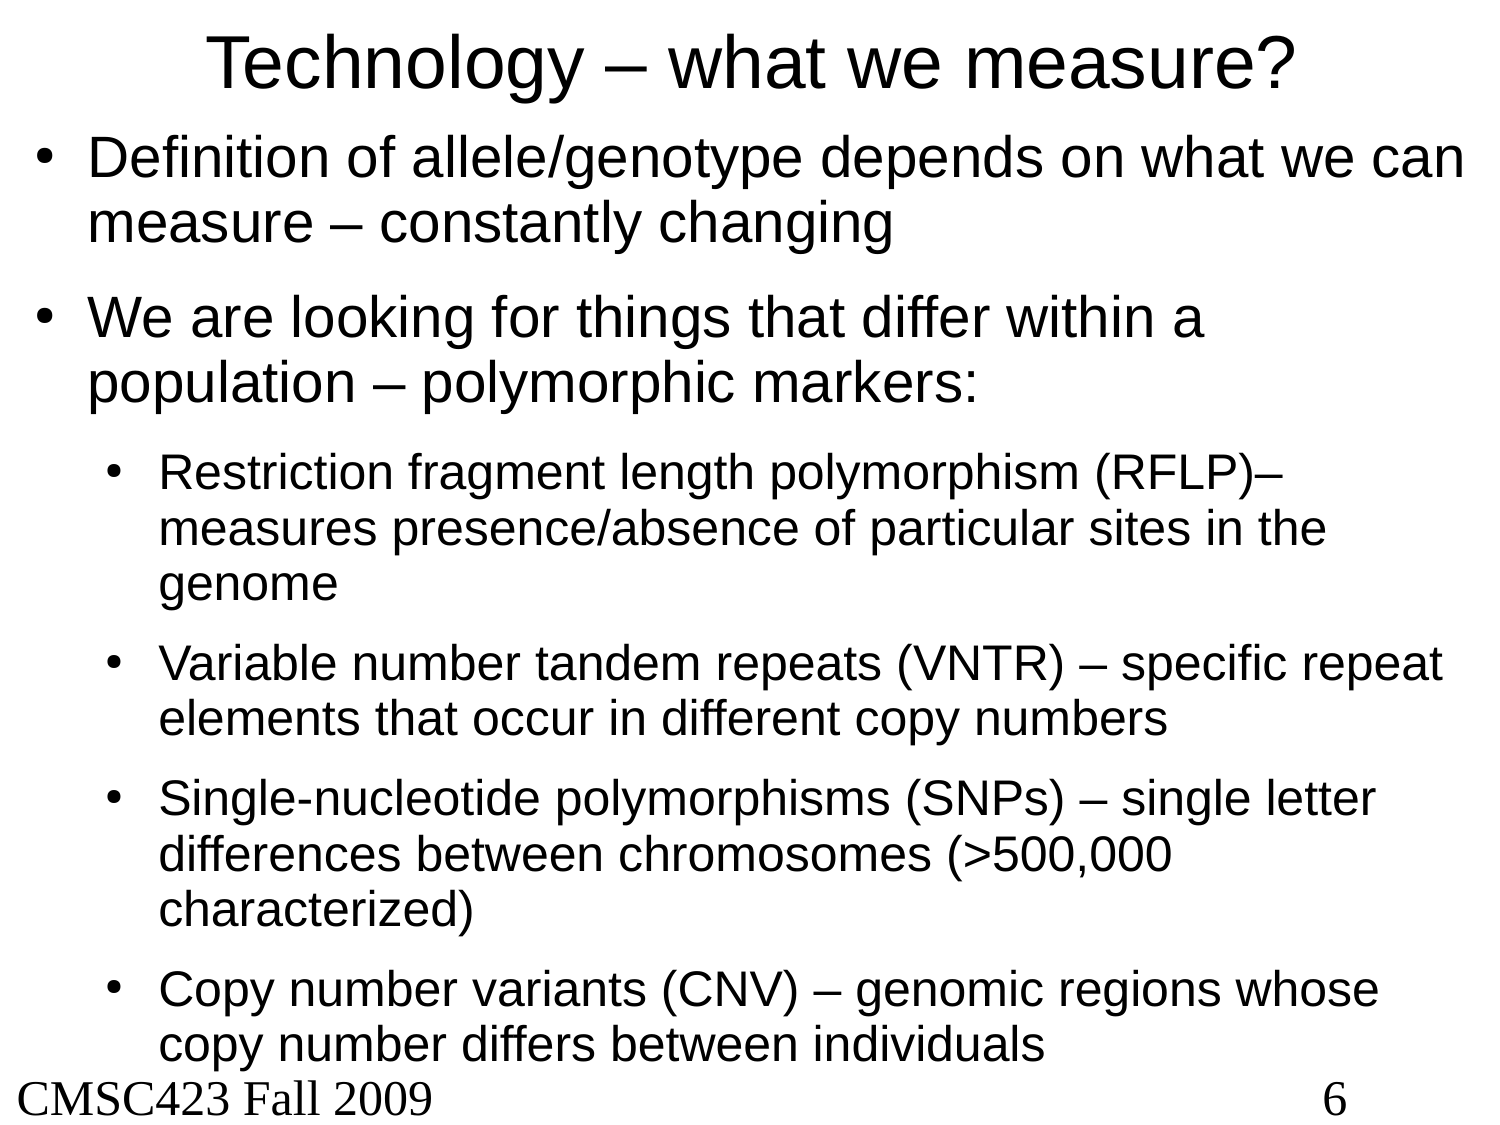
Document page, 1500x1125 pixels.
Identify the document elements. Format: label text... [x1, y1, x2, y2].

title Technology – what we measure? [19, 9, 1485, 116]
list Definition of allele/genotype depends on what we can measure – constantly changing We are looking for things that differ within a population – polymorphic markers: Restriction fragment length polymorphism (RFLP)– measures presence/absence of particular sites in the genome Variable number tandem repeats (VNTR) – specific repeat elements that occur in different copy numbers Single-nucleotide polymorphisms (SNPs) – single letter differences between chromosomes (>500,000 characterized) Copy number variants (CNV) – genomic regions whose copy number differs between individuals [16, 124, 1485, 1072]
